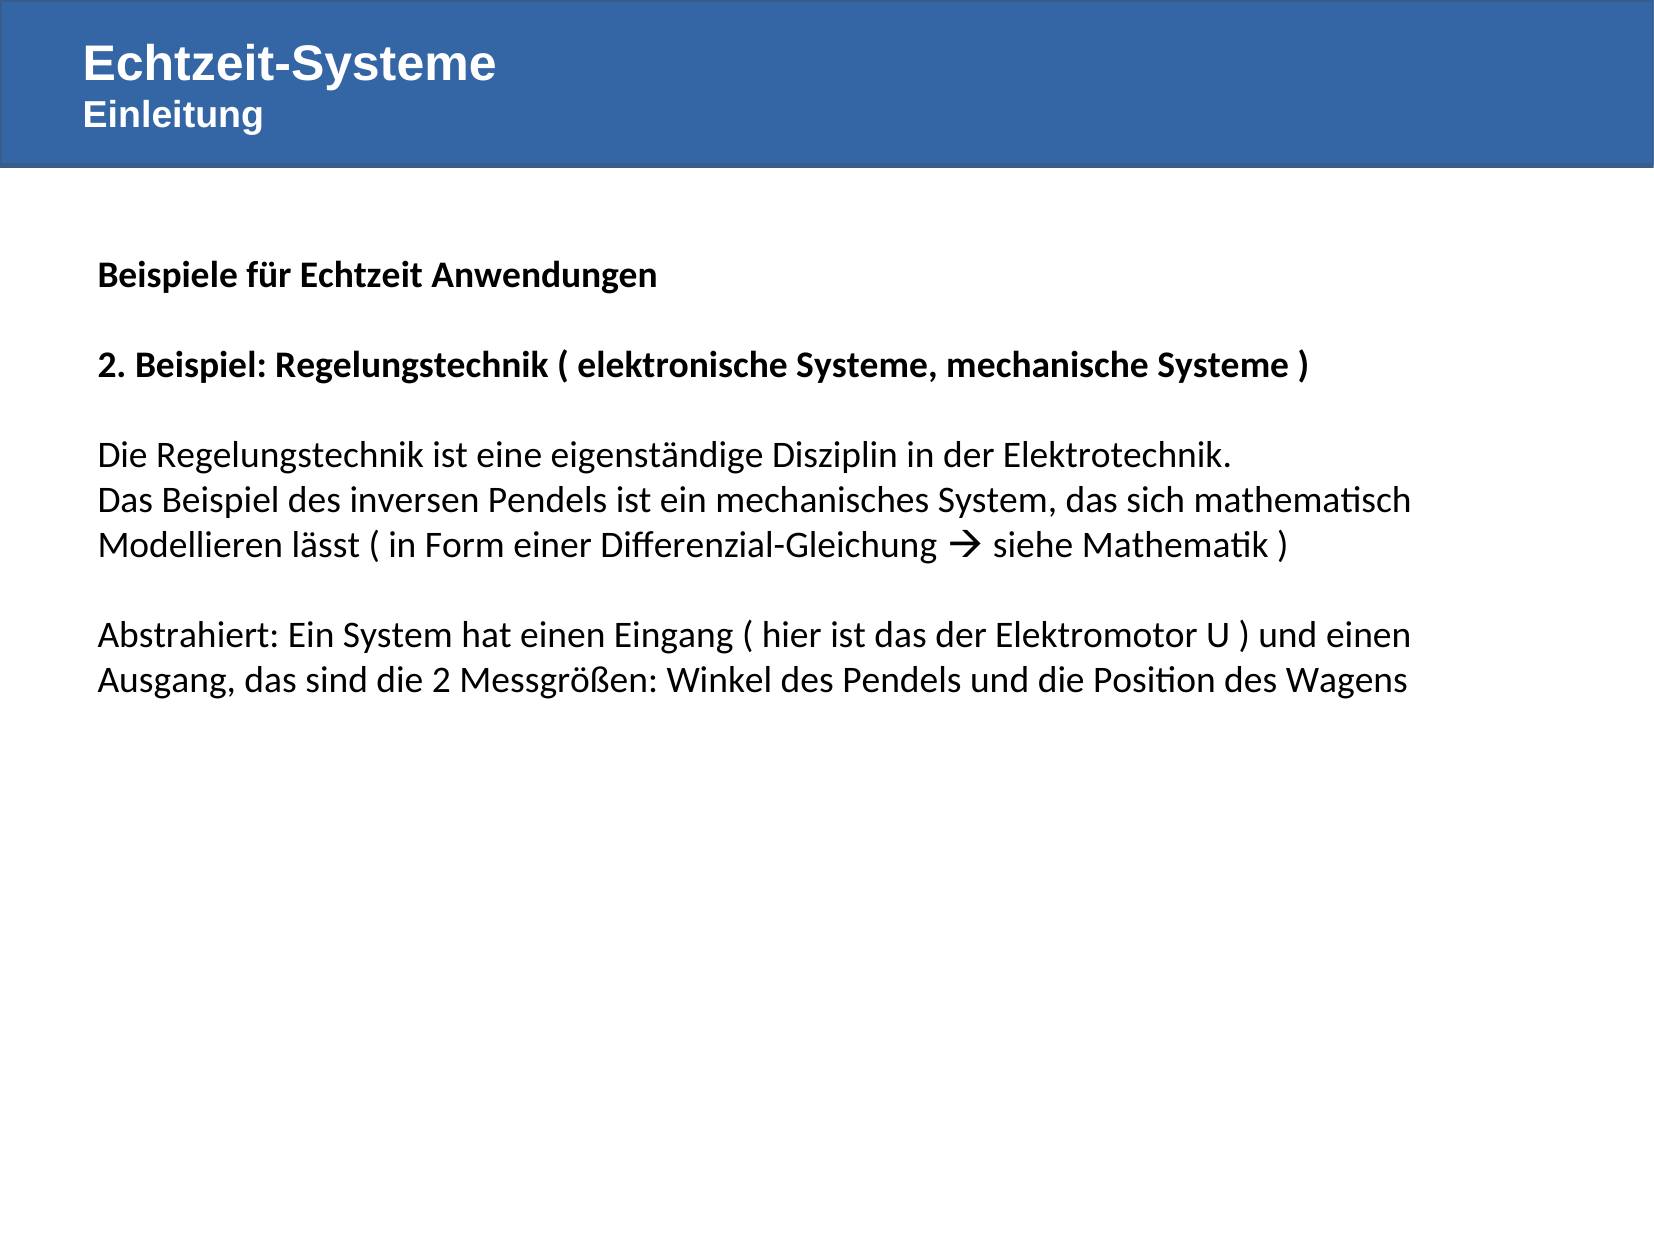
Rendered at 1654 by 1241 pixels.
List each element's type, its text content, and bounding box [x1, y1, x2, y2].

text_box Beispiele für Echtzeit Anwendungen 2. Beispiel: Regelungstechnik ( elektronische Systeme, mechanische Systeme ) Die Regelungstechnik ist eine eigenständige Disziplin in der Elektrotechnik. Das Beispiel des inversen Pendels ist ein mechanisches System, das sich mathematisch Modellieren lässt ( in Form einer Differenzial-Gleichung  siehe Mathematik ) Abstrahiert: Ein System hat einen Eingang ( hier ist das der Elektromotor U ) und einen Ausgang, das sind die 2 Messgrößen: Winkel des Pendels und die Position des Wagens [83, 242, 1488, 752]
title Echtzeit-Systeme Einleitung [82, 29, 1571, 136]
